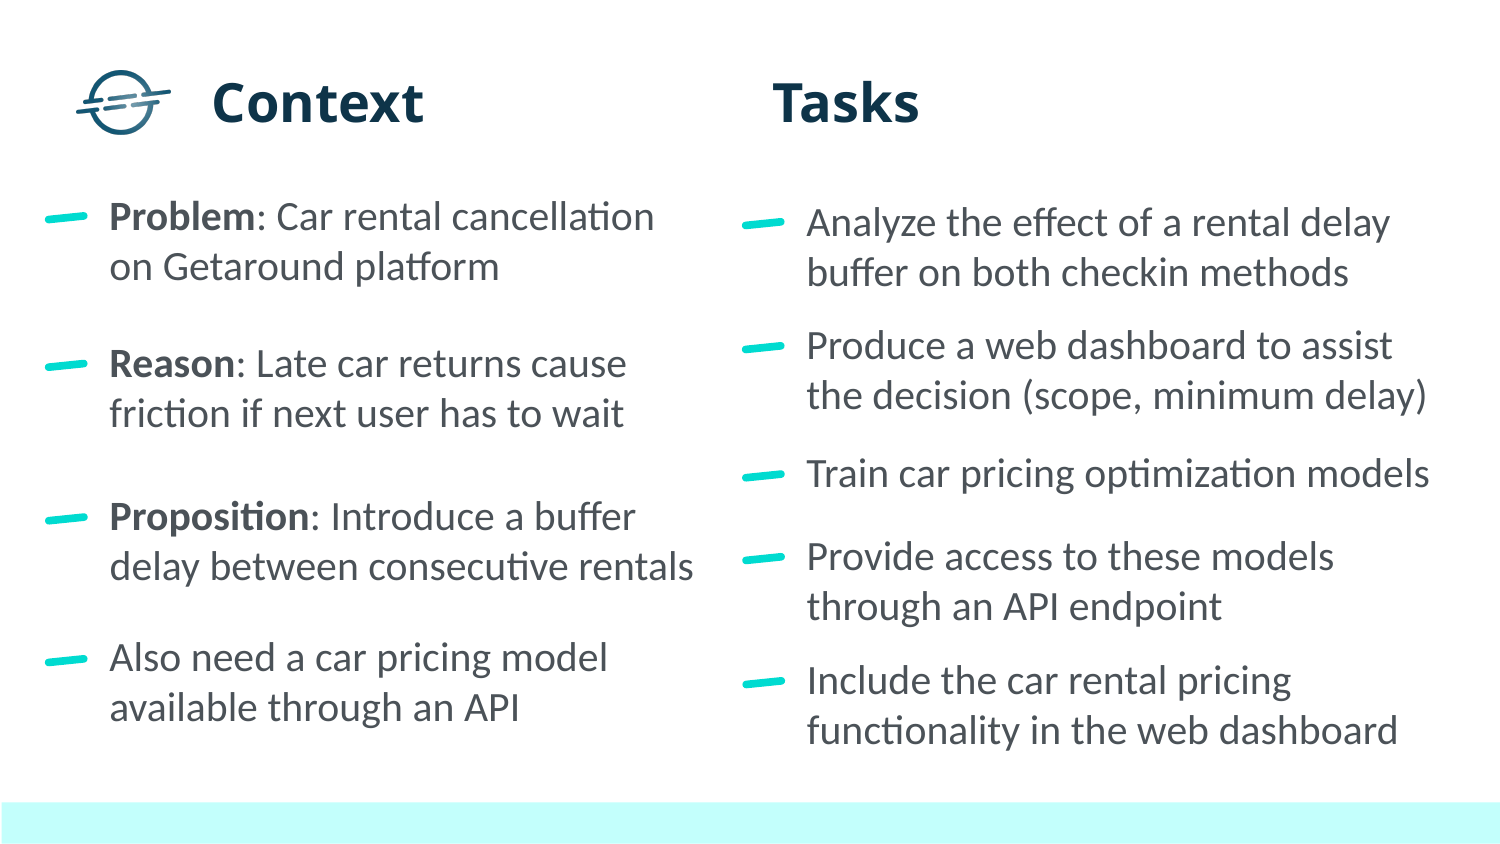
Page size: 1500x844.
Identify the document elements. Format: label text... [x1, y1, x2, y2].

text_box [44, 359, 88, 371]
title Context [196, 53, 498, 155]
text_box [741, 218, 785, 230]
title Produce a web dashboard to assist the decision (scope, minimum delay) [791, 302, 1460, 431]
title Reason: Late car returns cause friction if next user has to wait [94, 320, 714, 451]
picture [76, 70, 171, 135]
title Provide access to these models through an API endpoint [791, 513, 1410, 637]
text_box [741, 342, 785, 354]
text_box [742, 677, 786, 689]
text_box [1, 802, 1500, 844]
text_box [742, 552, 785, 565]
title Also need a car pricing model available through an API [94, 614, 701, 757]
title Tasks [757, 53, 1059, 155]
title Train car pricing optimization models [791, 431, 1455, 523]
title Include the car rental pricing functionality in the web dashboard [791, 637, 1452, 767]
text_box [44, 655, 88, 667]
text_box [742, 470, 785, 482]
title Analyze the effect of a rental delay buffer on both checkin methods [791, 180, 1442, 261]
text_box [44, 212, 88, 224]
text_box [45, 513, 88, 525]
title Proposition: Introduce a buffer delay between consecutive rentals [94, 474, 714, 605]
title Problem: Car rental cancellation on Getaround platform [94, 174, 675, 297]
